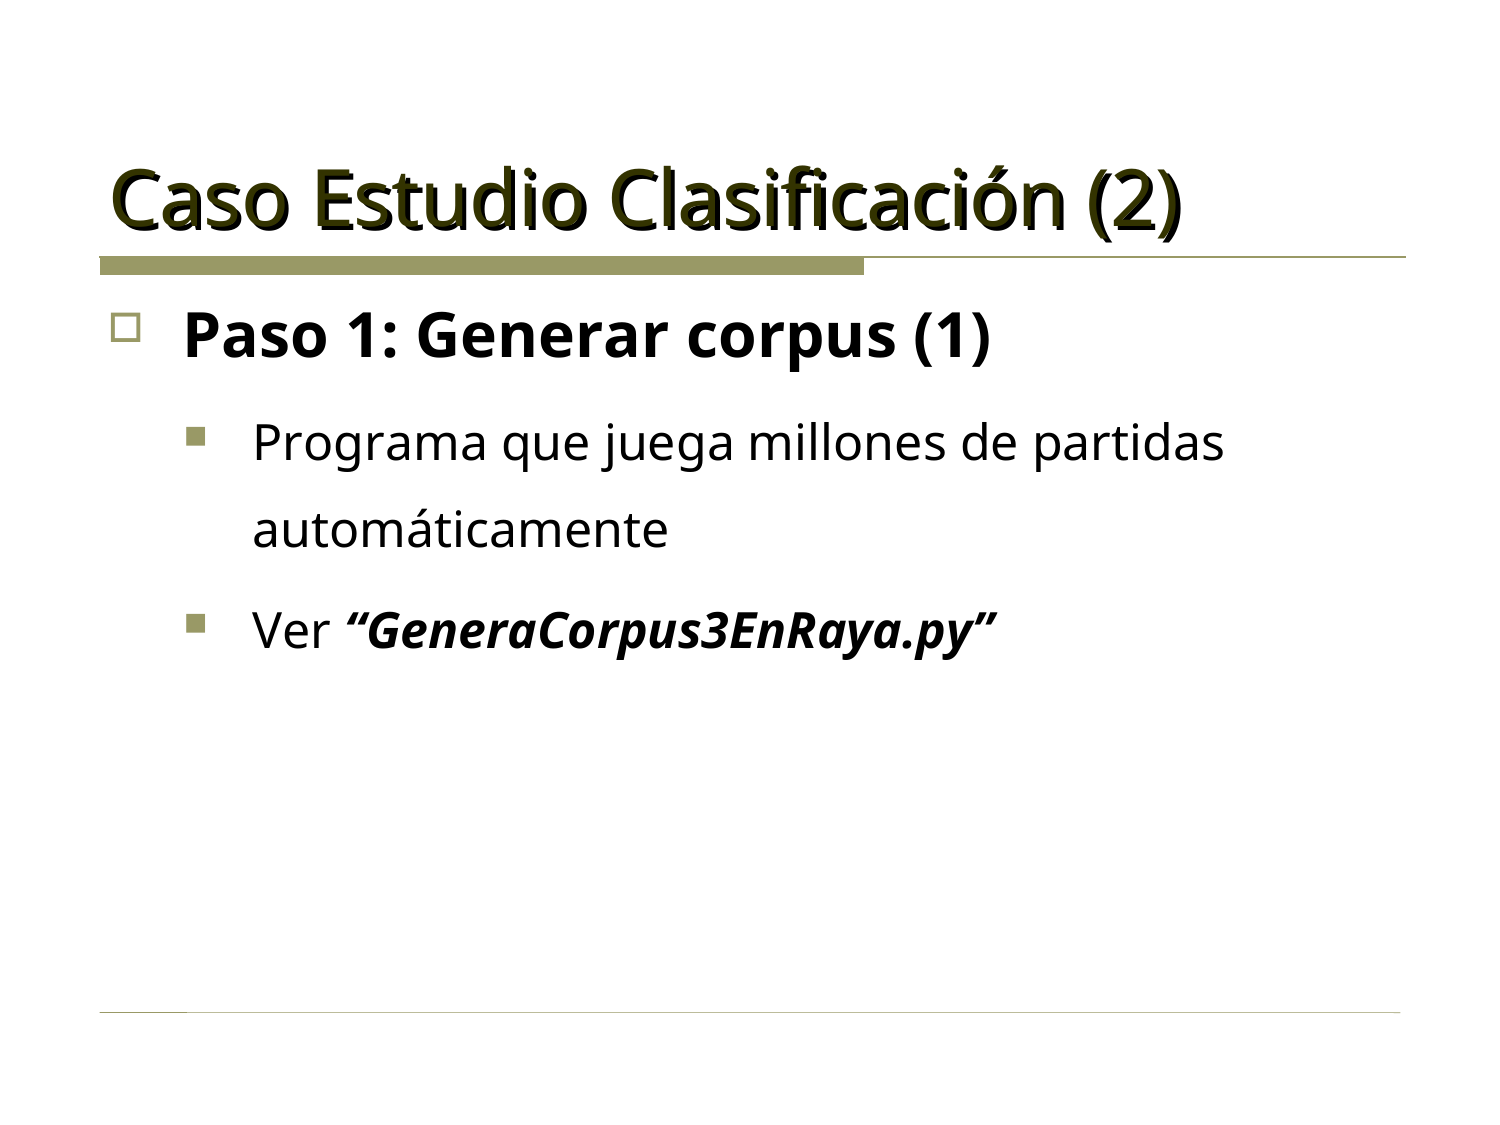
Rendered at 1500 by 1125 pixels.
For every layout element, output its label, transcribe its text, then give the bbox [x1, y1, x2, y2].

list Paso 1: Generar corpus (1) Programa que juega millones de partidas automáticamente Ver “GeneraCorpus3EnRaya.py” [92, 287, 1353, 1013]
title Caso Estudio Clasificación (2) [94, 50, 1407, 250]
